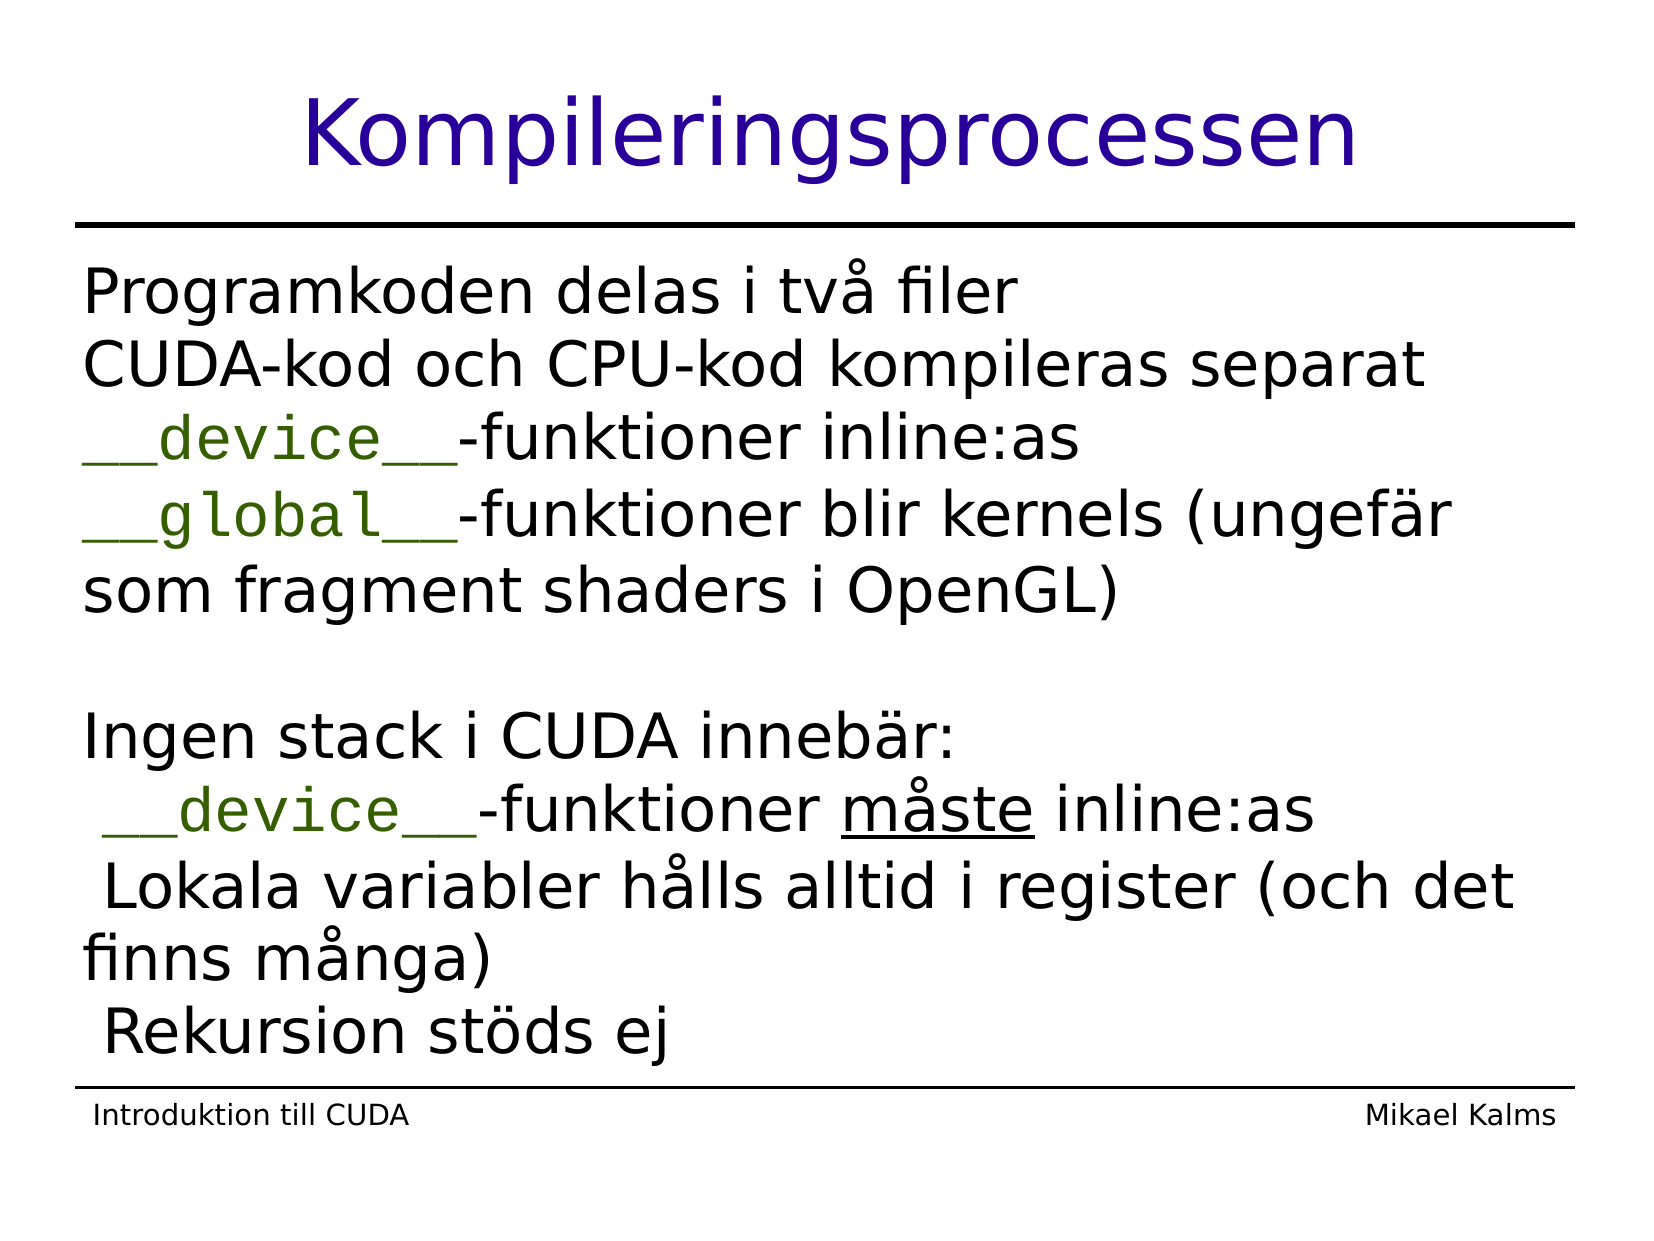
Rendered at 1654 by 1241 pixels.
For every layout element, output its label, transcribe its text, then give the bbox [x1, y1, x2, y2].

text_box Introduktion till CUDA [75, 1087, 428, 1143]
text_box Mikael Kalms [1347, 1087, 1576, 1143]
title Kompileringsprocessen [86, 37, 1576, 230]
text_box Programkoden delas i två filer CUDA-kod och CPU-kod kompileras separat __device__-funktioner inline:as __global__-funktioner blir kernels (ungefär som fragment shaders i OpenGL) Ingen stack i CUDA innebär: __device__-funktioner måste inline:as Lokala variabler hålls alltid i register (och det finns många) Rekursion stöds ej [82, 258, 1571, 1066]
